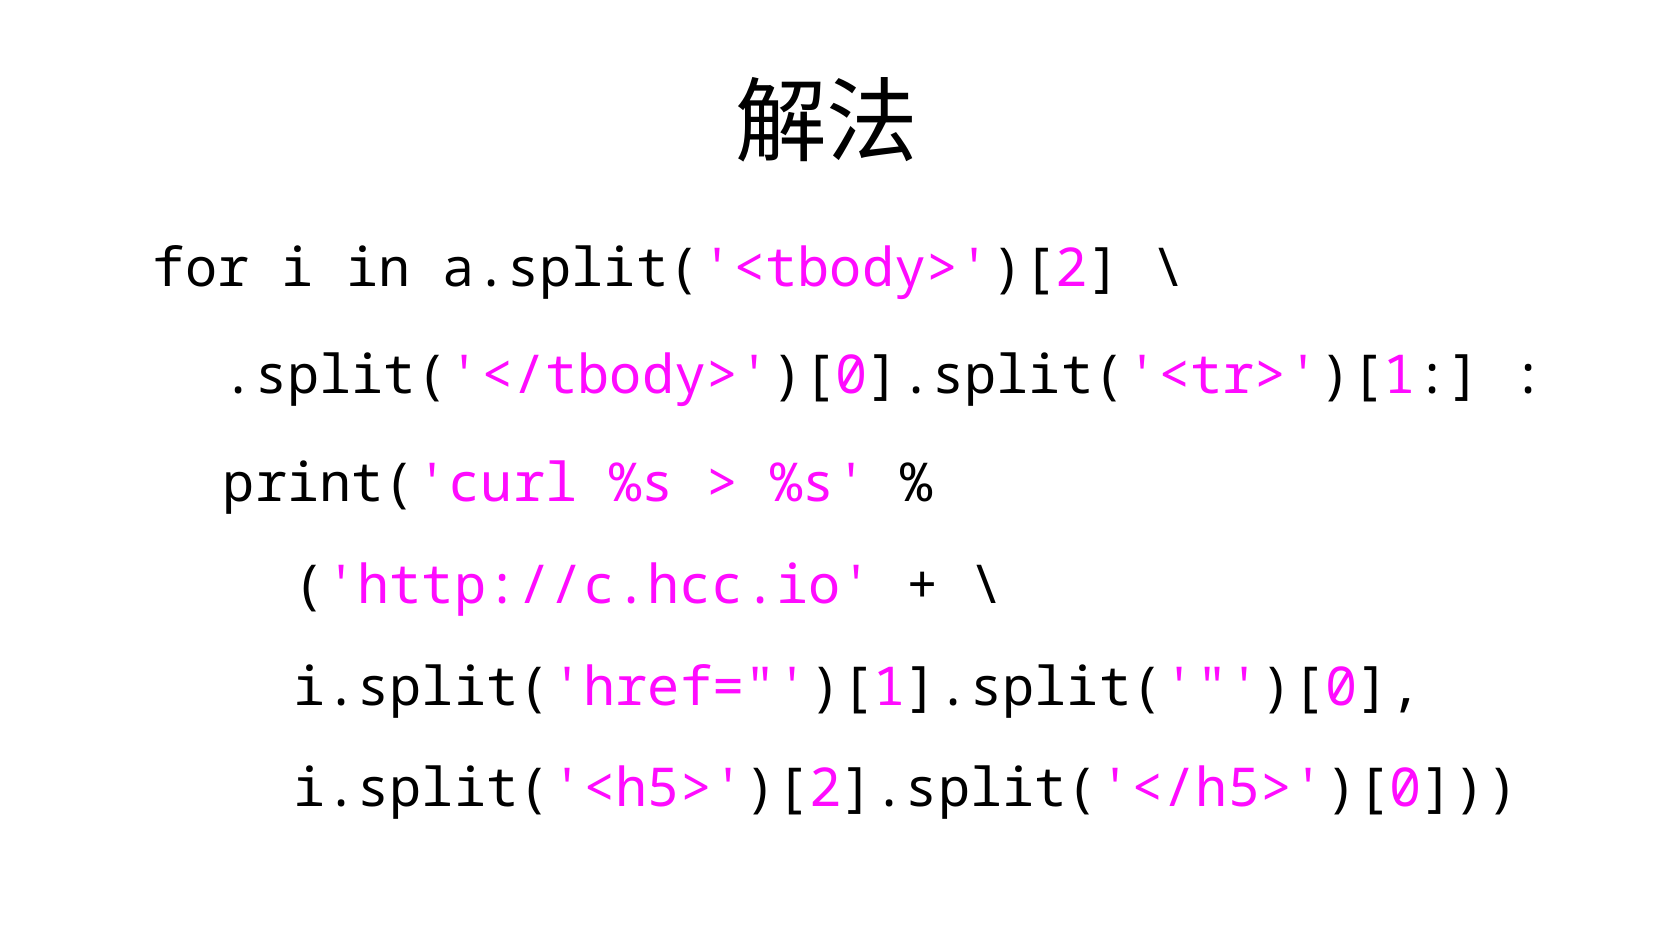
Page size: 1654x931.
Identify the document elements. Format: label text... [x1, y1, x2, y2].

list for i in a.split('<tbody>')[2] \ .split('</tbody>')[0].split('<tr>')[1:] : print('curl %s > %s' % ('http://c.hcc.io' + \ i.split('href="')[1].split('"')[0], i.split('<h5>')[2].split('</h5>')[0])) [82, 217, 1571, 827]
title 解法 [82, 37, 1571, 193]
